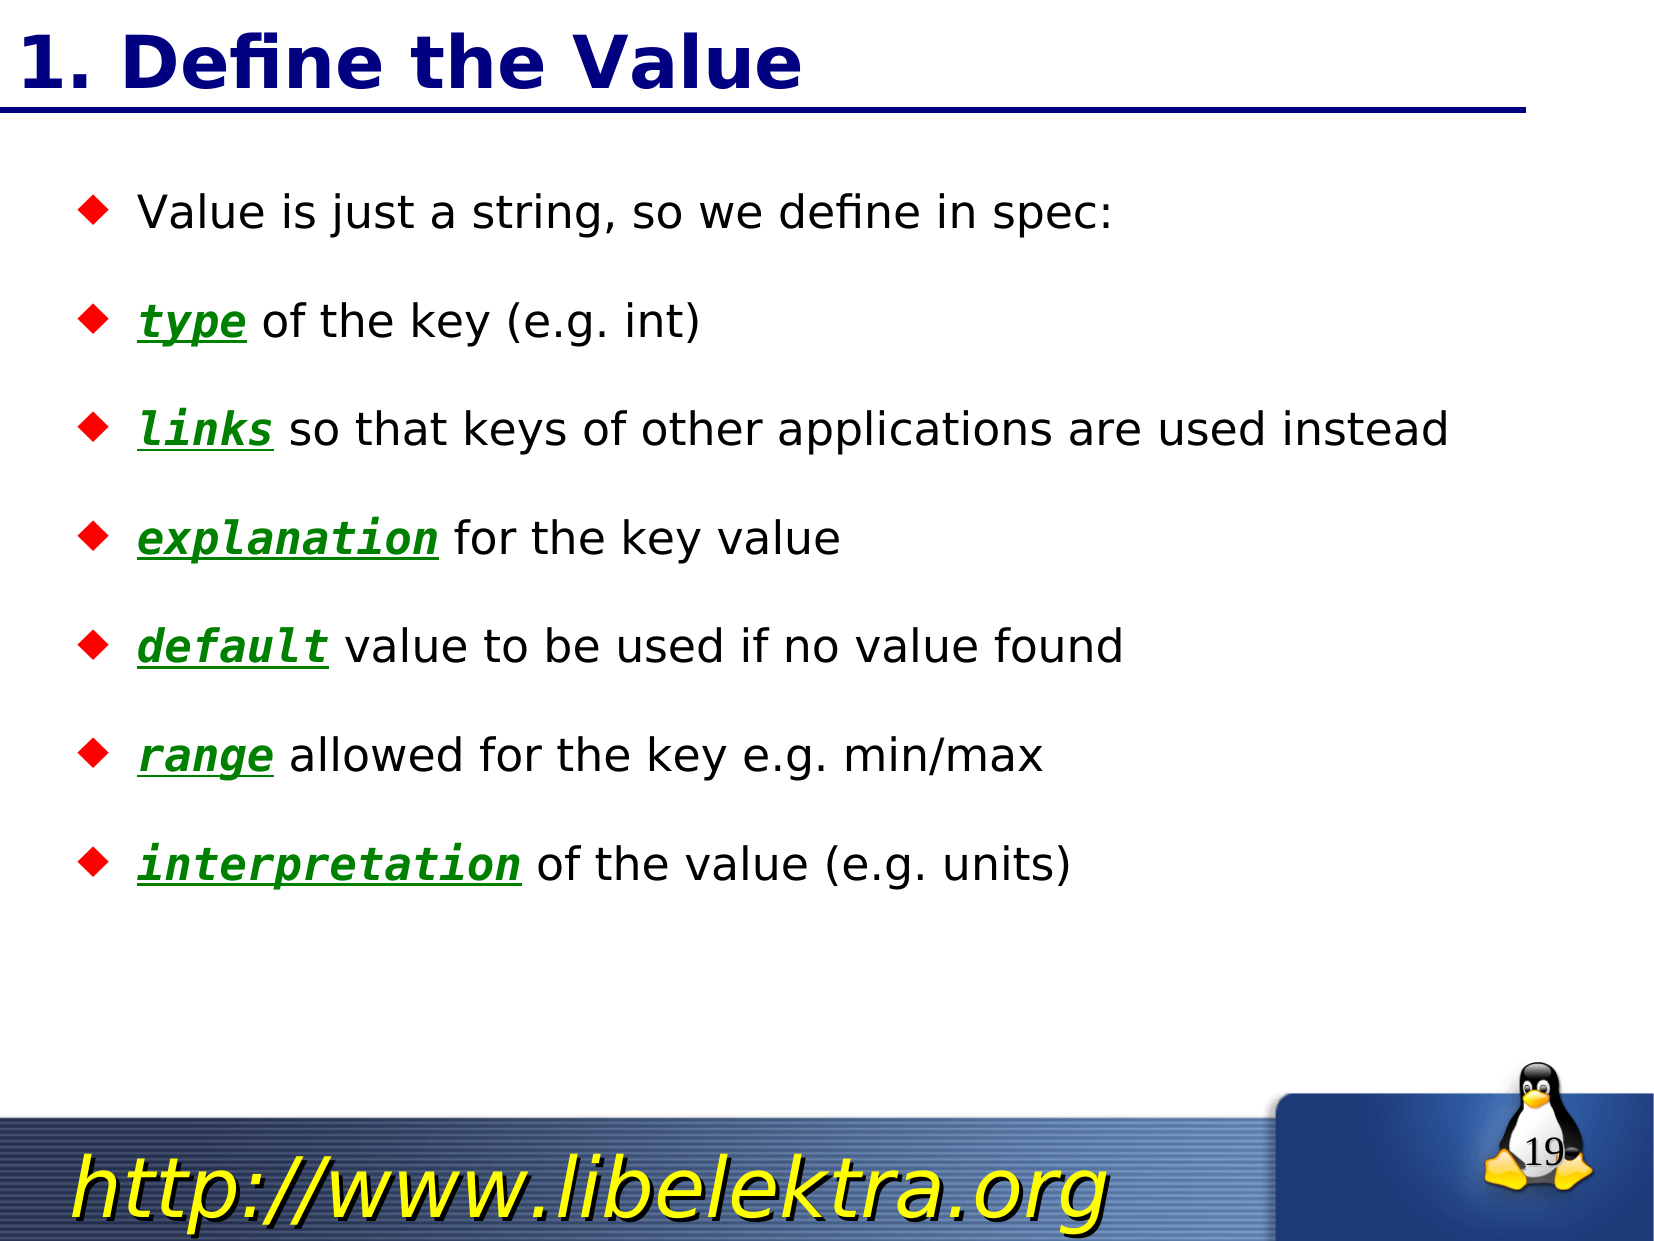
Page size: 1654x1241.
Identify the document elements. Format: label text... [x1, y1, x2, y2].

list Value is just a string, so we define in spec: type of the key (e.g. int) links so that keys of other applications are used instead explanation for the key value default value to be used if no value found range allowed for the key e.g. min/max interpretation of the value (e.g. units) [62, 178, 1565, 899]
text_box 1. Define the Value [16, 14, 1605, 111]
text_box <Nummer> [1370, 1122, 1566, 1178]
picture [0, 1061, 1654, 1241]
